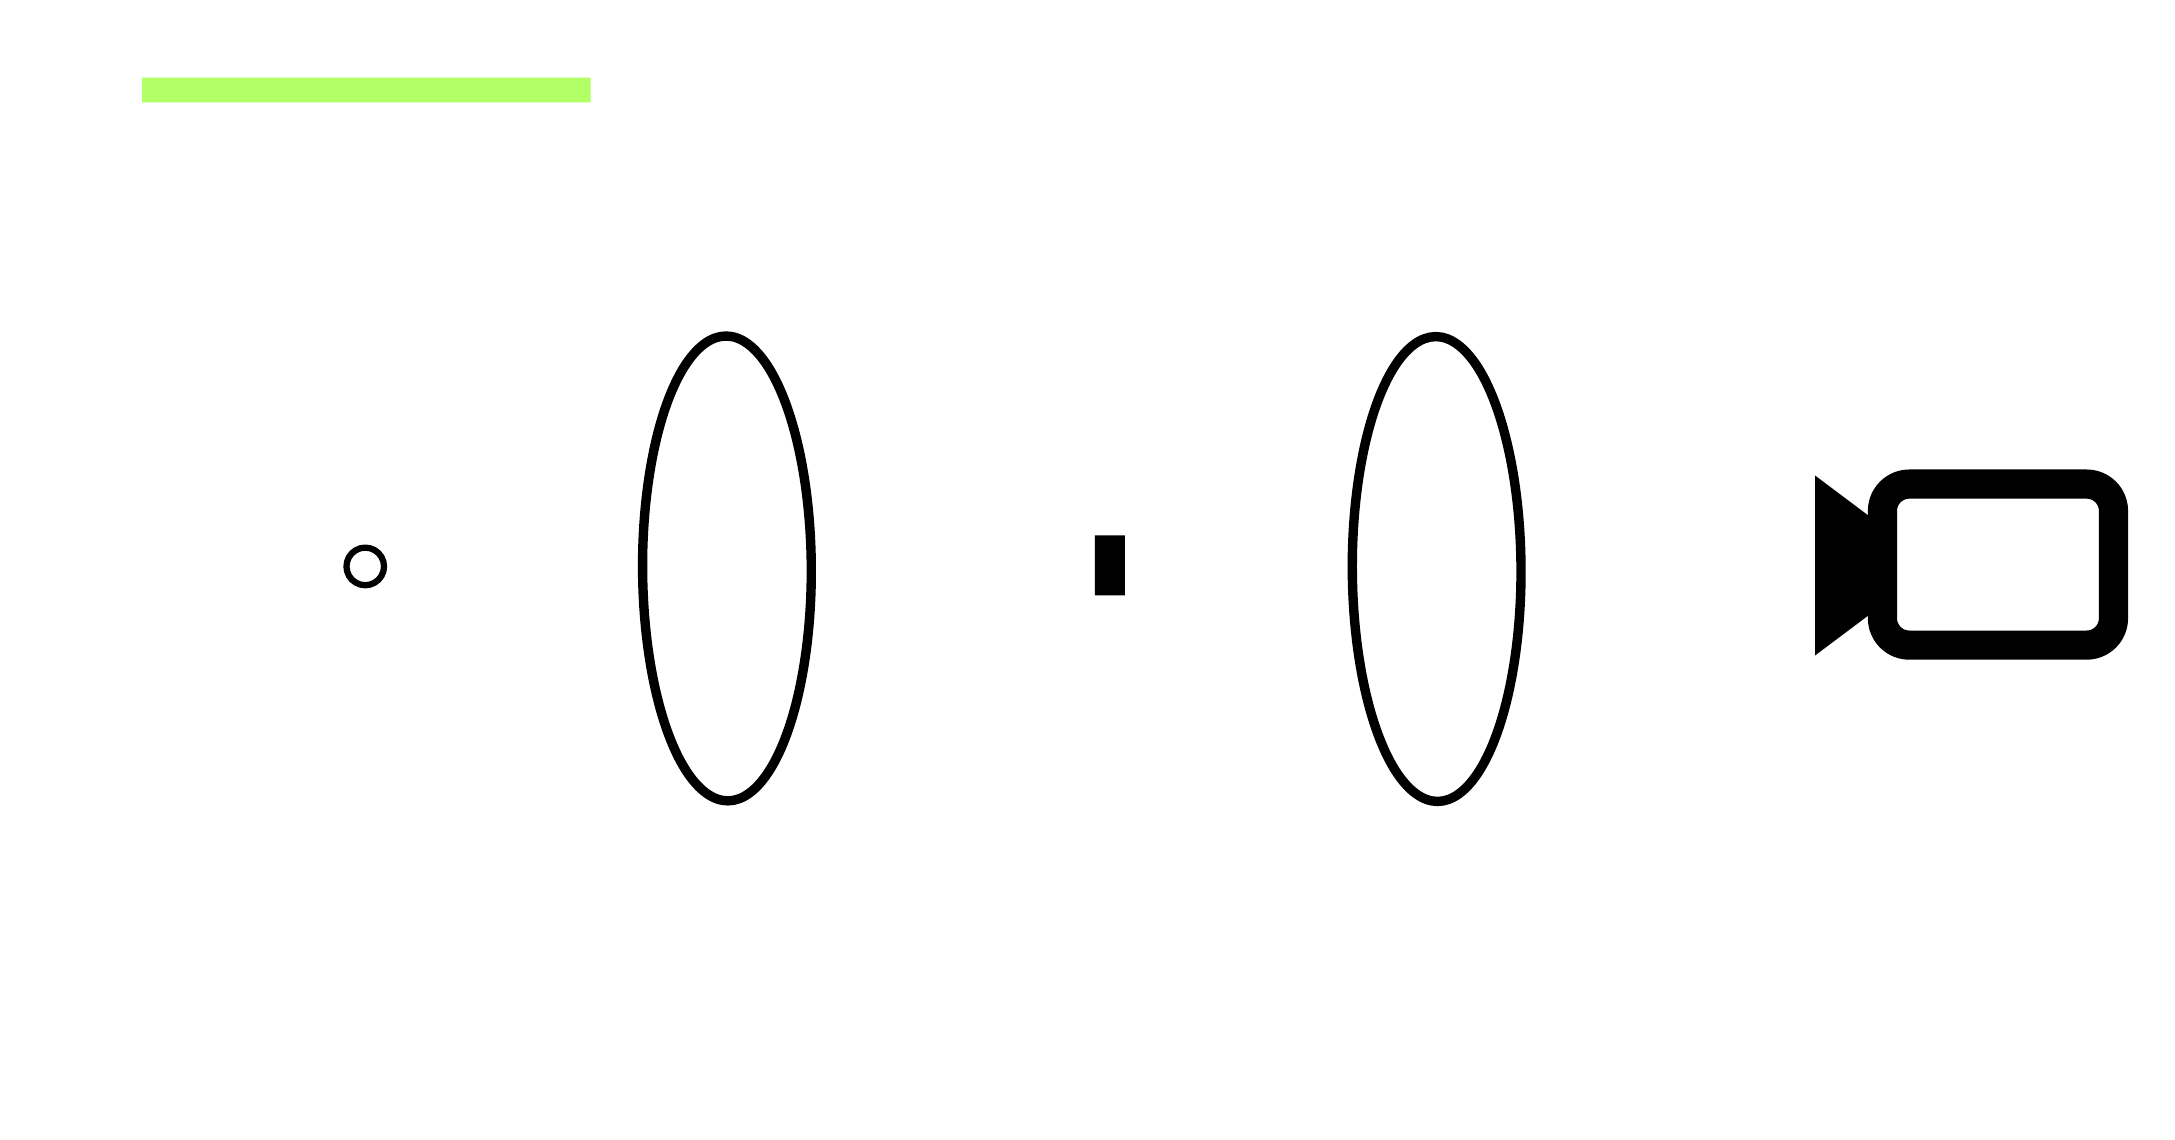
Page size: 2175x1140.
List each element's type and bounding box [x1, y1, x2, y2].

text_box [642, 336, 812, 801]
text_box [1882, 484, 2114, 646]
text_box [1815, 475, 1876, 656]
text_box [1094, 535, 1125, 596]
text_box [1352, 336, 1522, 802]
